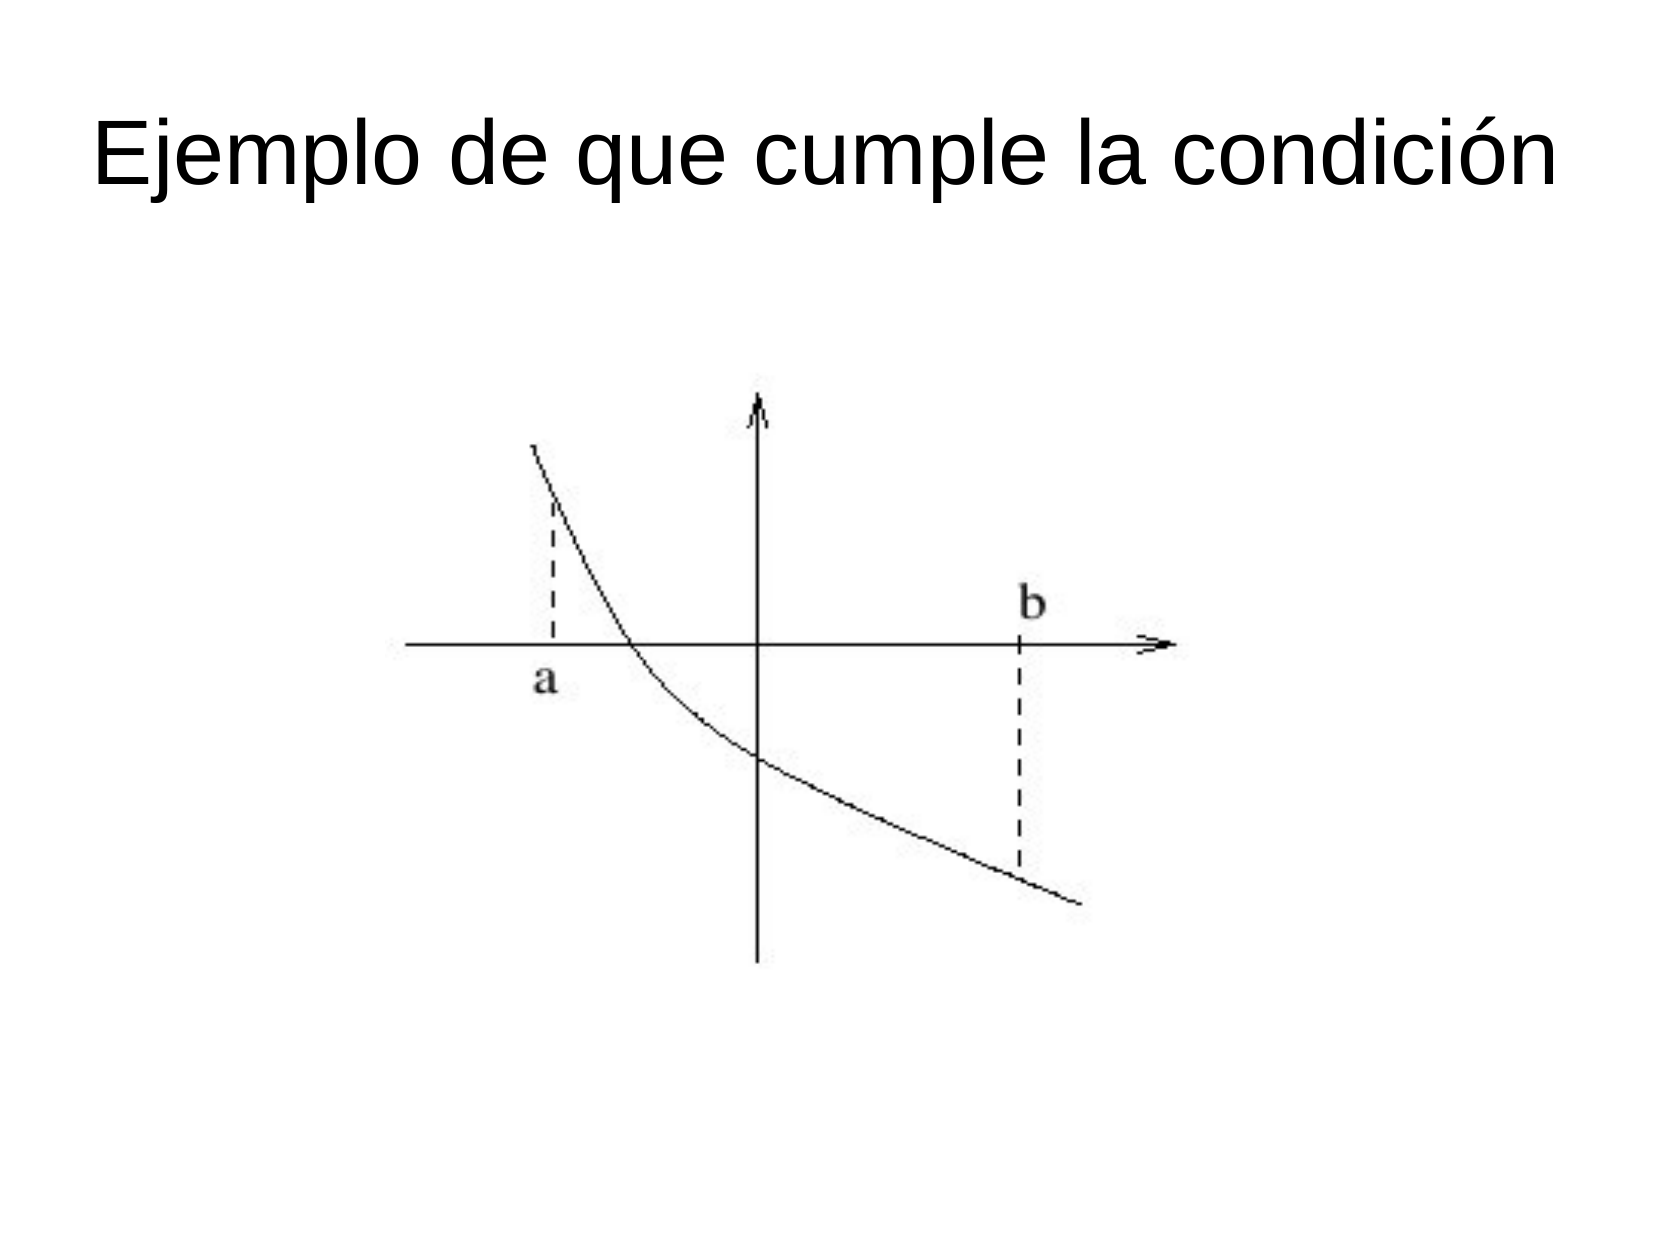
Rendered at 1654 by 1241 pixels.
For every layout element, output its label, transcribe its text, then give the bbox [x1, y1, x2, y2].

picture [385, 352, 1211, 975]
title Ejemplo de que cumple la condición [82, 56, 1571, 250]
